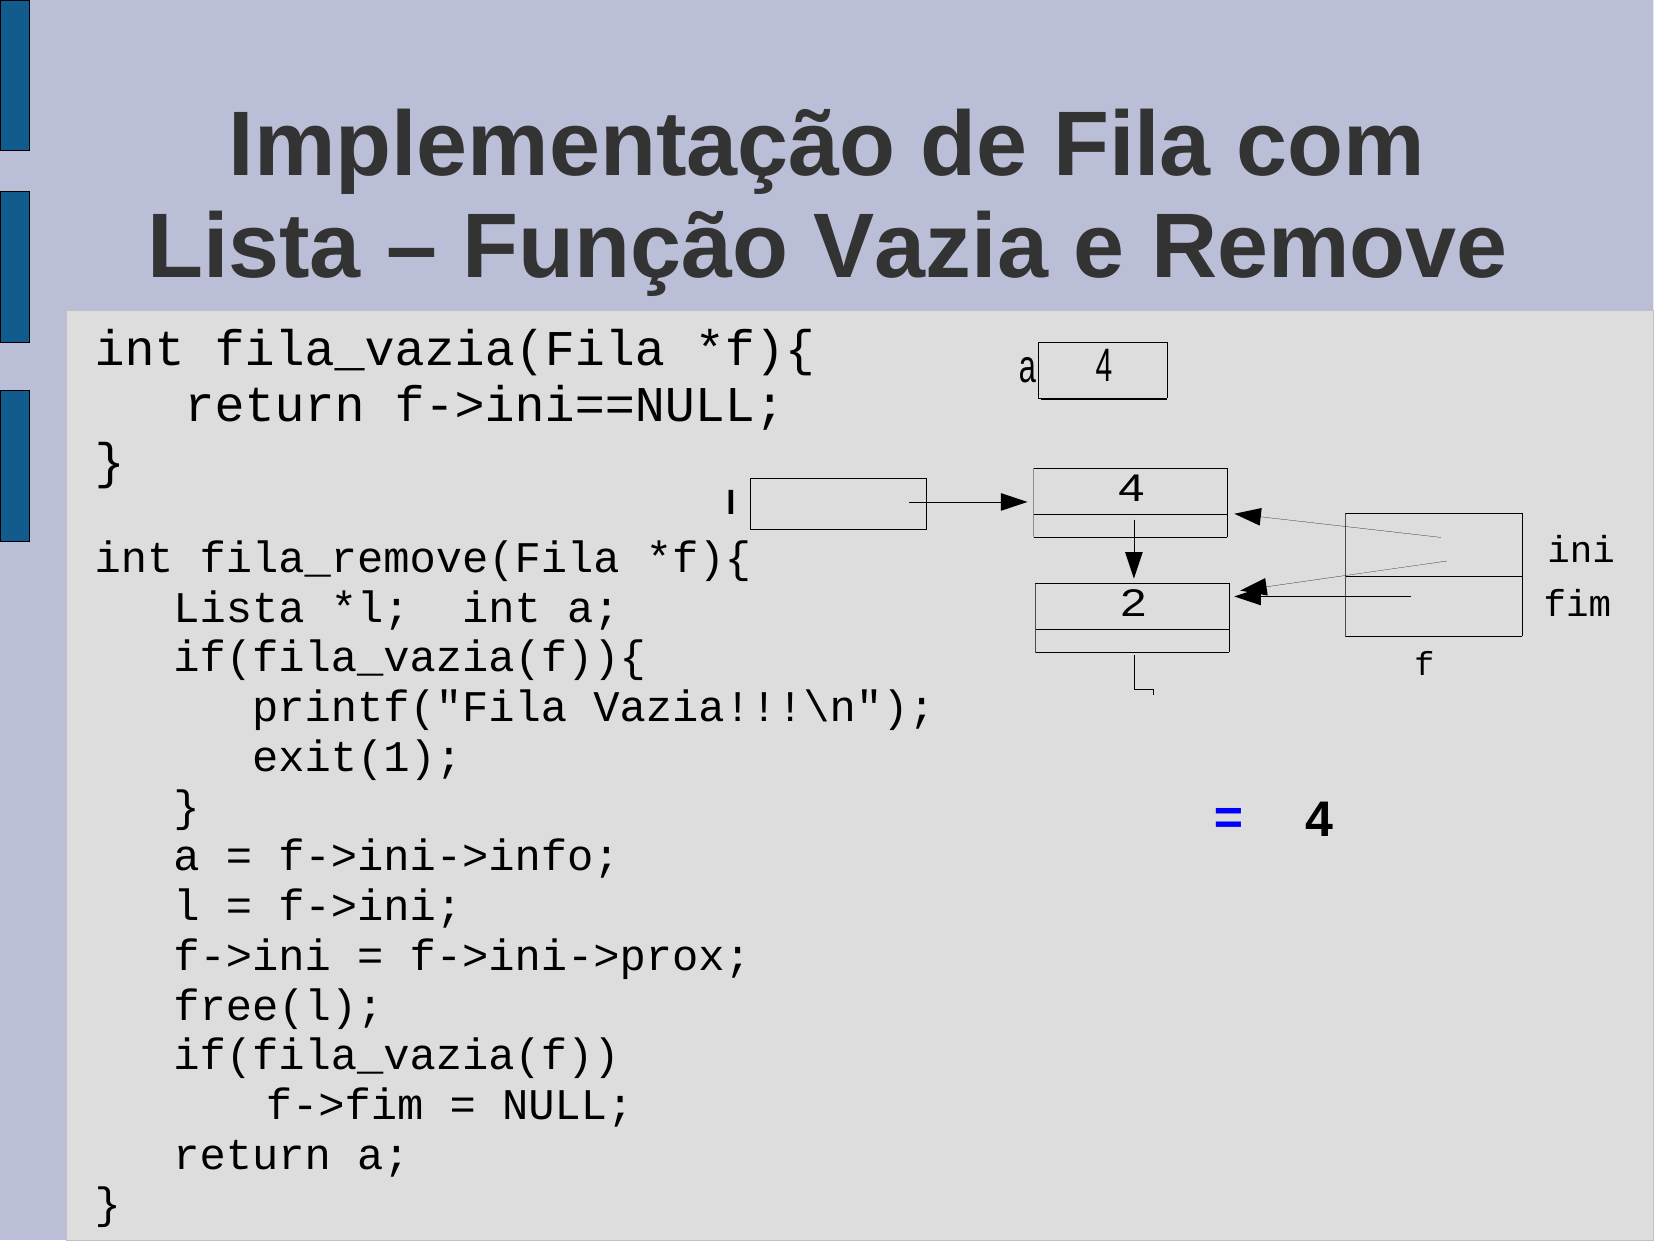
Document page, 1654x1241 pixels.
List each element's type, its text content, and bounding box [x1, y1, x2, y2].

text_box ini [1547, 531, 1615, 575]
chart [1033, 466, 1233, 541]
text_box fim [1543, 584, 1612, 628]
title Implementação de Fila com Lista – Função Vazia e Remove [121, 91, 1534, 299]
text_box 4 [1305, 791, 1333, 857]
text_box = [1214, 788, 1243, 846]
chart [915, 342, 1170, 403]
list int fila_vazia(Fila *f){ return f->ini==NULL; } int fila_remove(Fila *f){ Lista *l; int a; if(fila_vazia(f)){ printf("Fila Vazia!!!\n"); exit(1); } a = f->ini->info; l = f->ini; f->ini = f->ini->prox; free(l); if(fila_vazia(f)) f->fim = NULL; return a; } [76, 323, 1489, 1233]
text_box f [1414, 647, 1457, 704]
chart [1035, 581, 1235, 656]
chart [1345, 513, 1527, 690]
